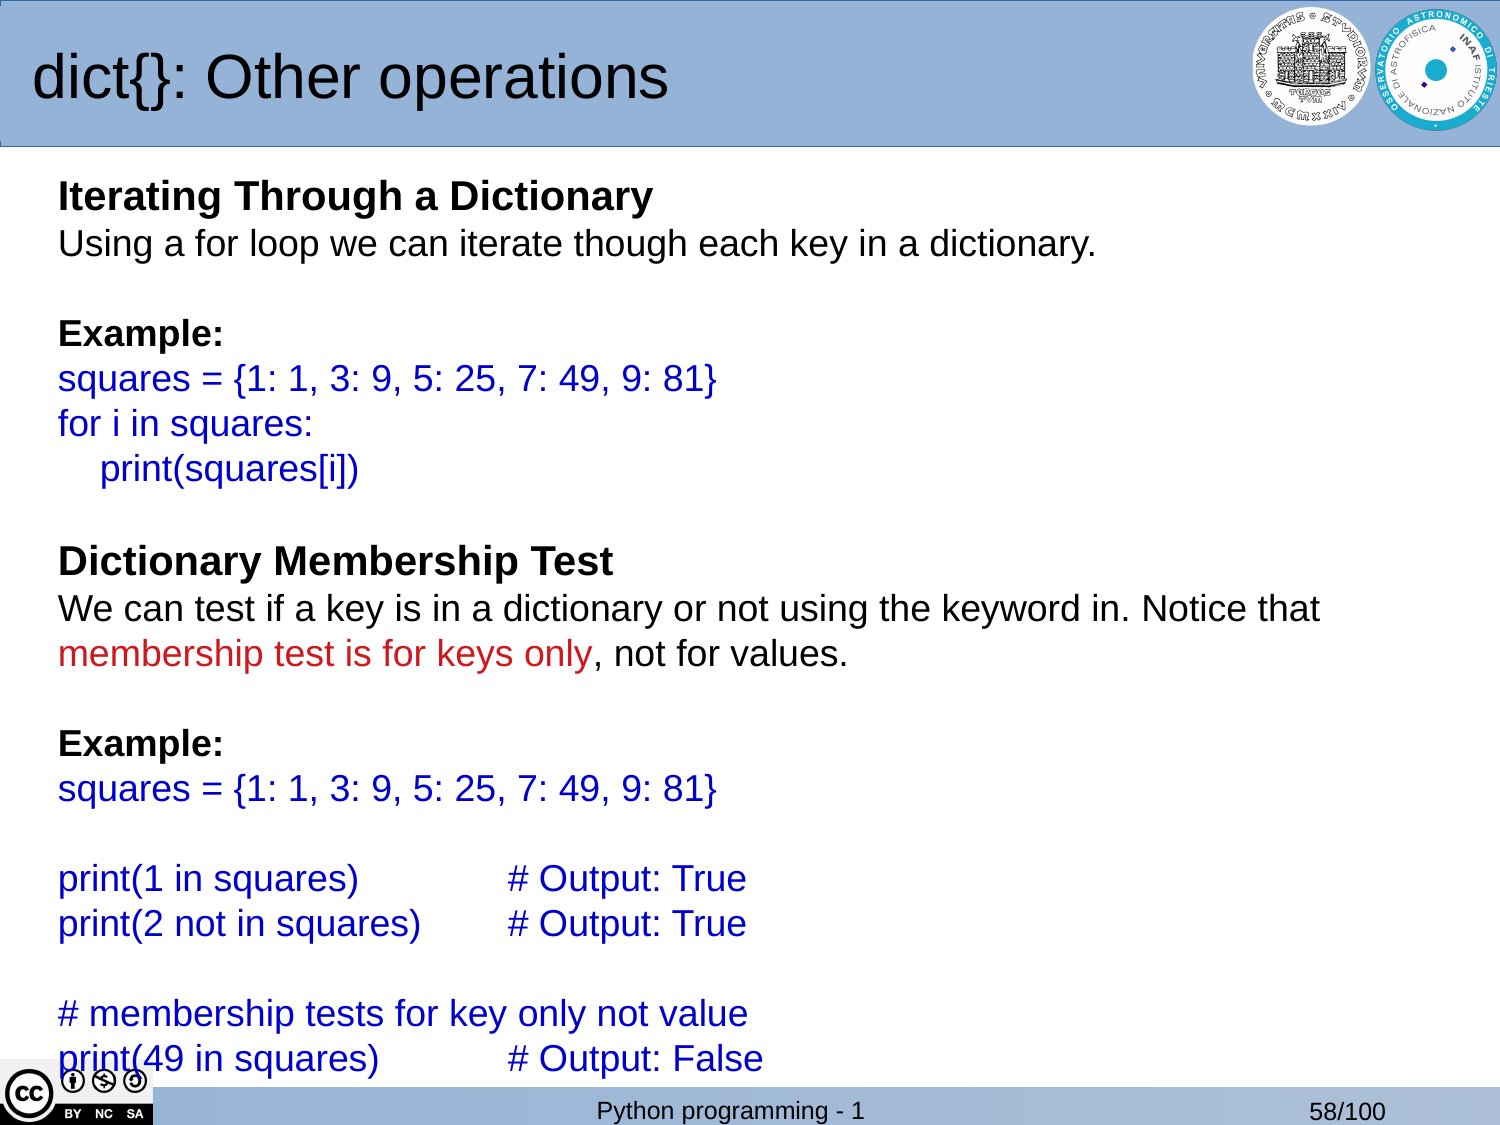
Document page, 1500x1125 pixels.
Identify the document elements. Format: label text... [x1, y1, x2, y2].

list Iterating Through a Dictionary Using a for loop we can iterate though each key in a dictionary. Example: squares = {1: 1, 3: 9, 5: 25, 7: 49, 9: 81} for i in squares: print(squares[i]) Dictionary Membership Test We can test if a key is in a dictionary or not using the keyword in. Notice that membership test is for keys only, not for values. Example: squares = {1: 1, 3: 9, 5: 25, 7: 49, 9: 81} print(1 in squares) # Output: True print(2 not in squares) # Output: True # membership tests for key only not value print(49 in squares) # Output: False [43, 160, 1500, 1083]
text_box dict{}: Other operations [0, 5, 1253, 141]
picture [0, 1059, 153, 1125]
picture [1253, 0, 1500, 156]
